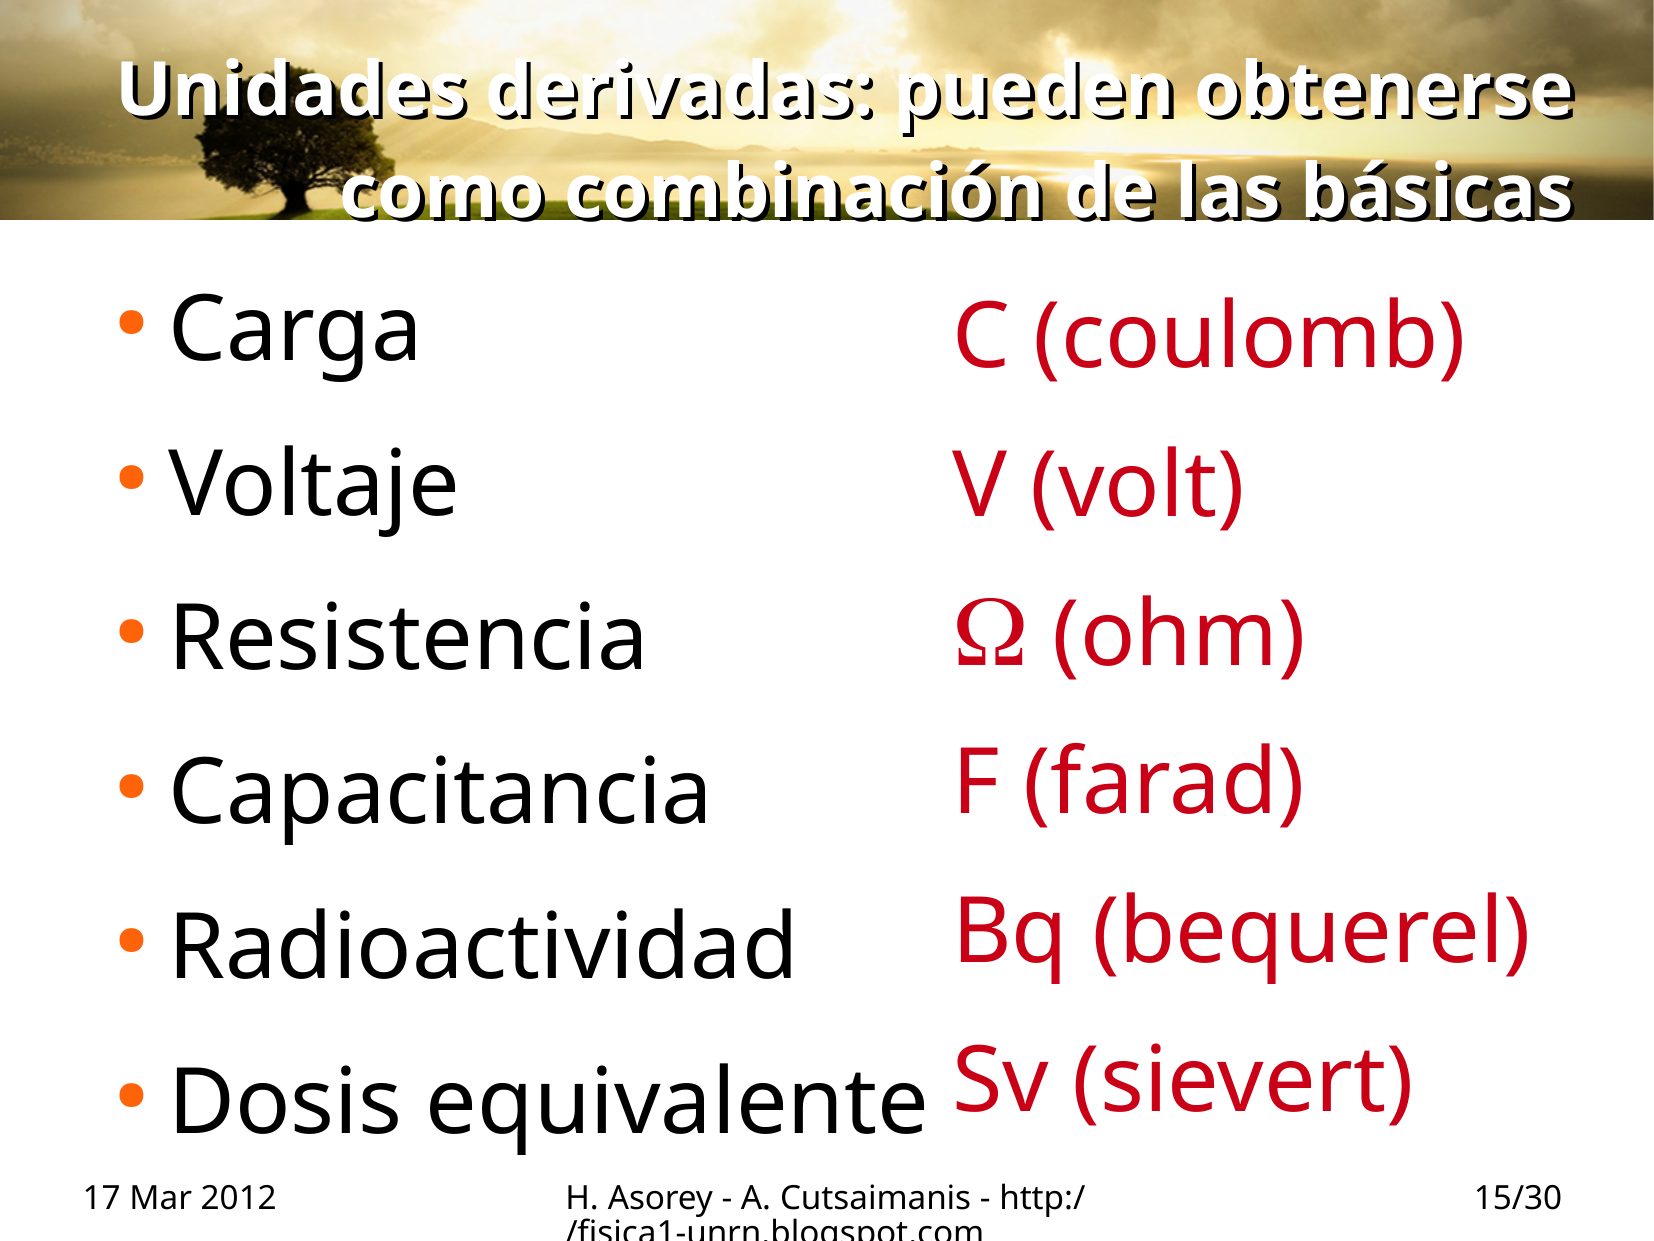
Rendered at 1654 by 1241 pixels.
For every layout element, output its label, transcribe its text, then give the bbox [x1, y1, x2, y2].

picture [0, 0, 1654, 220]
text_box C (coulomb) V (volt)  (ohm) F (farad) Bq (bequerel) Sv (sievert) [937, 262, 1613, 1141]
text_box Carga Voltaje Resistencia Capacitancia Radioactividad Dosis equivalente [82, 255, 1571, 1201]
title Unidades derivadas: pueden obtenerse como combinación de las básicas [86, 6, 1576, 262]
